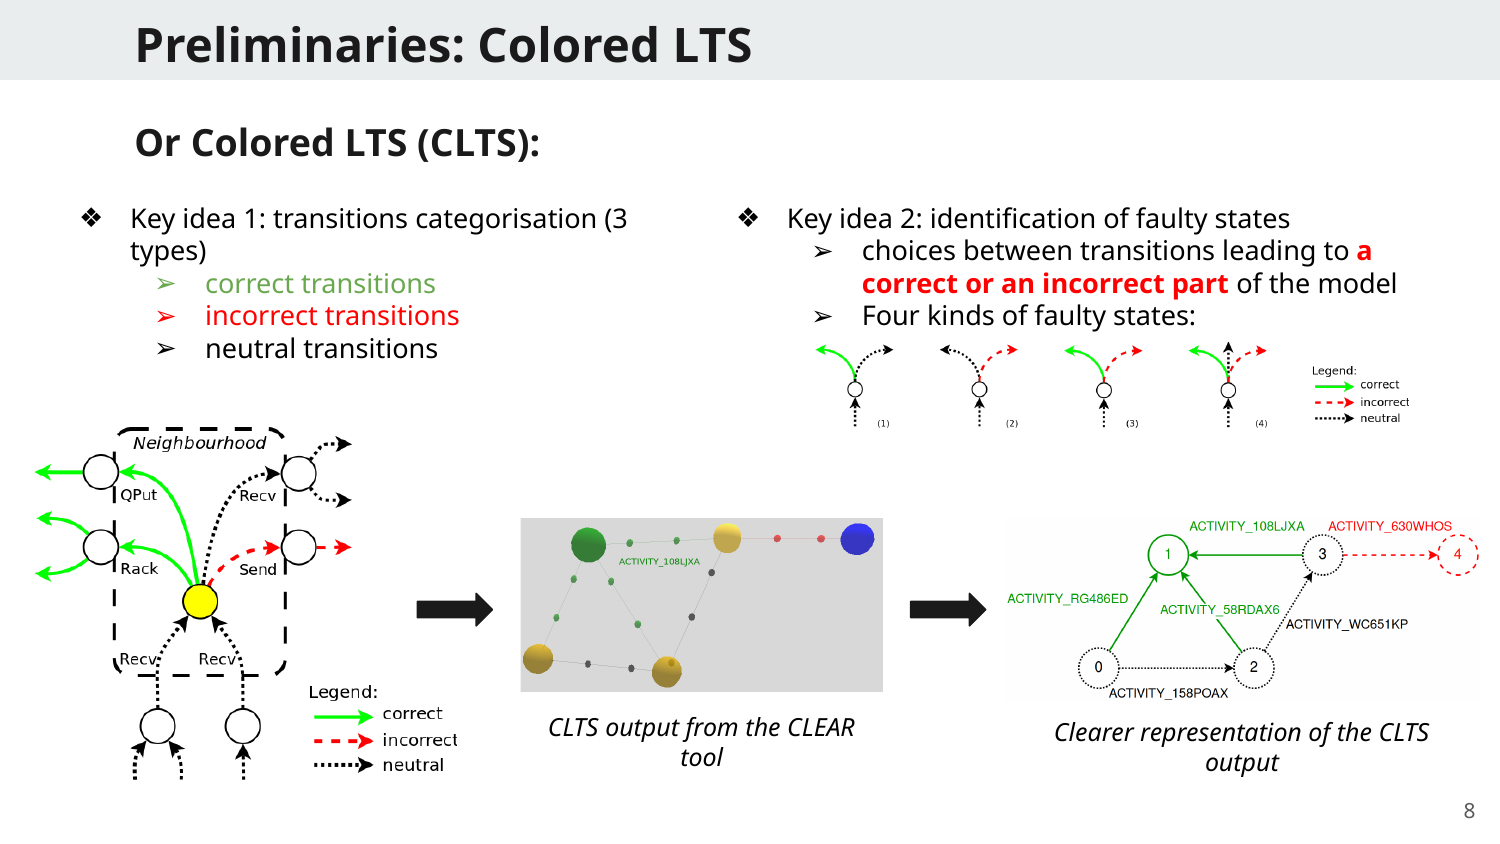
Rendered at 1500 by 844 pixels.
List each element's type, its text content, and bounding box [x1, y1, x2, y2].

picture [520, 518, 883, 692]
picture [815, 339, 1409, 428]
title Preliminaries: Colored LTS [119, 0, 1381, 88]
picture [21, 427, 457, 792]
text_box CLTS output from the CLEAR tool [510, 696, 893, 787]
text_box Key idea 2: identification of faulty states choices between transitions leading to a correct or an incorrect part of the model Four kinds of faulty states: [696, 186, 1474, 347]
text_box [910, 593, 986, 626]
text_box Key idea 1: transitions categorisation (3 types) correct transitions incorrect transitions neutral transitions [40, 186, 714, 379]
list Or Colored LTS (CLTS): [119, 97, 1164, 164]
picture [1005, 518, 1479, 701]
text_box [417, 593, 493, 626]
slide_number <numéro> [1400, 779, 1491, 844]
text_box Clearer representation of the CLTS output [1005, 701, 1479, 792]
